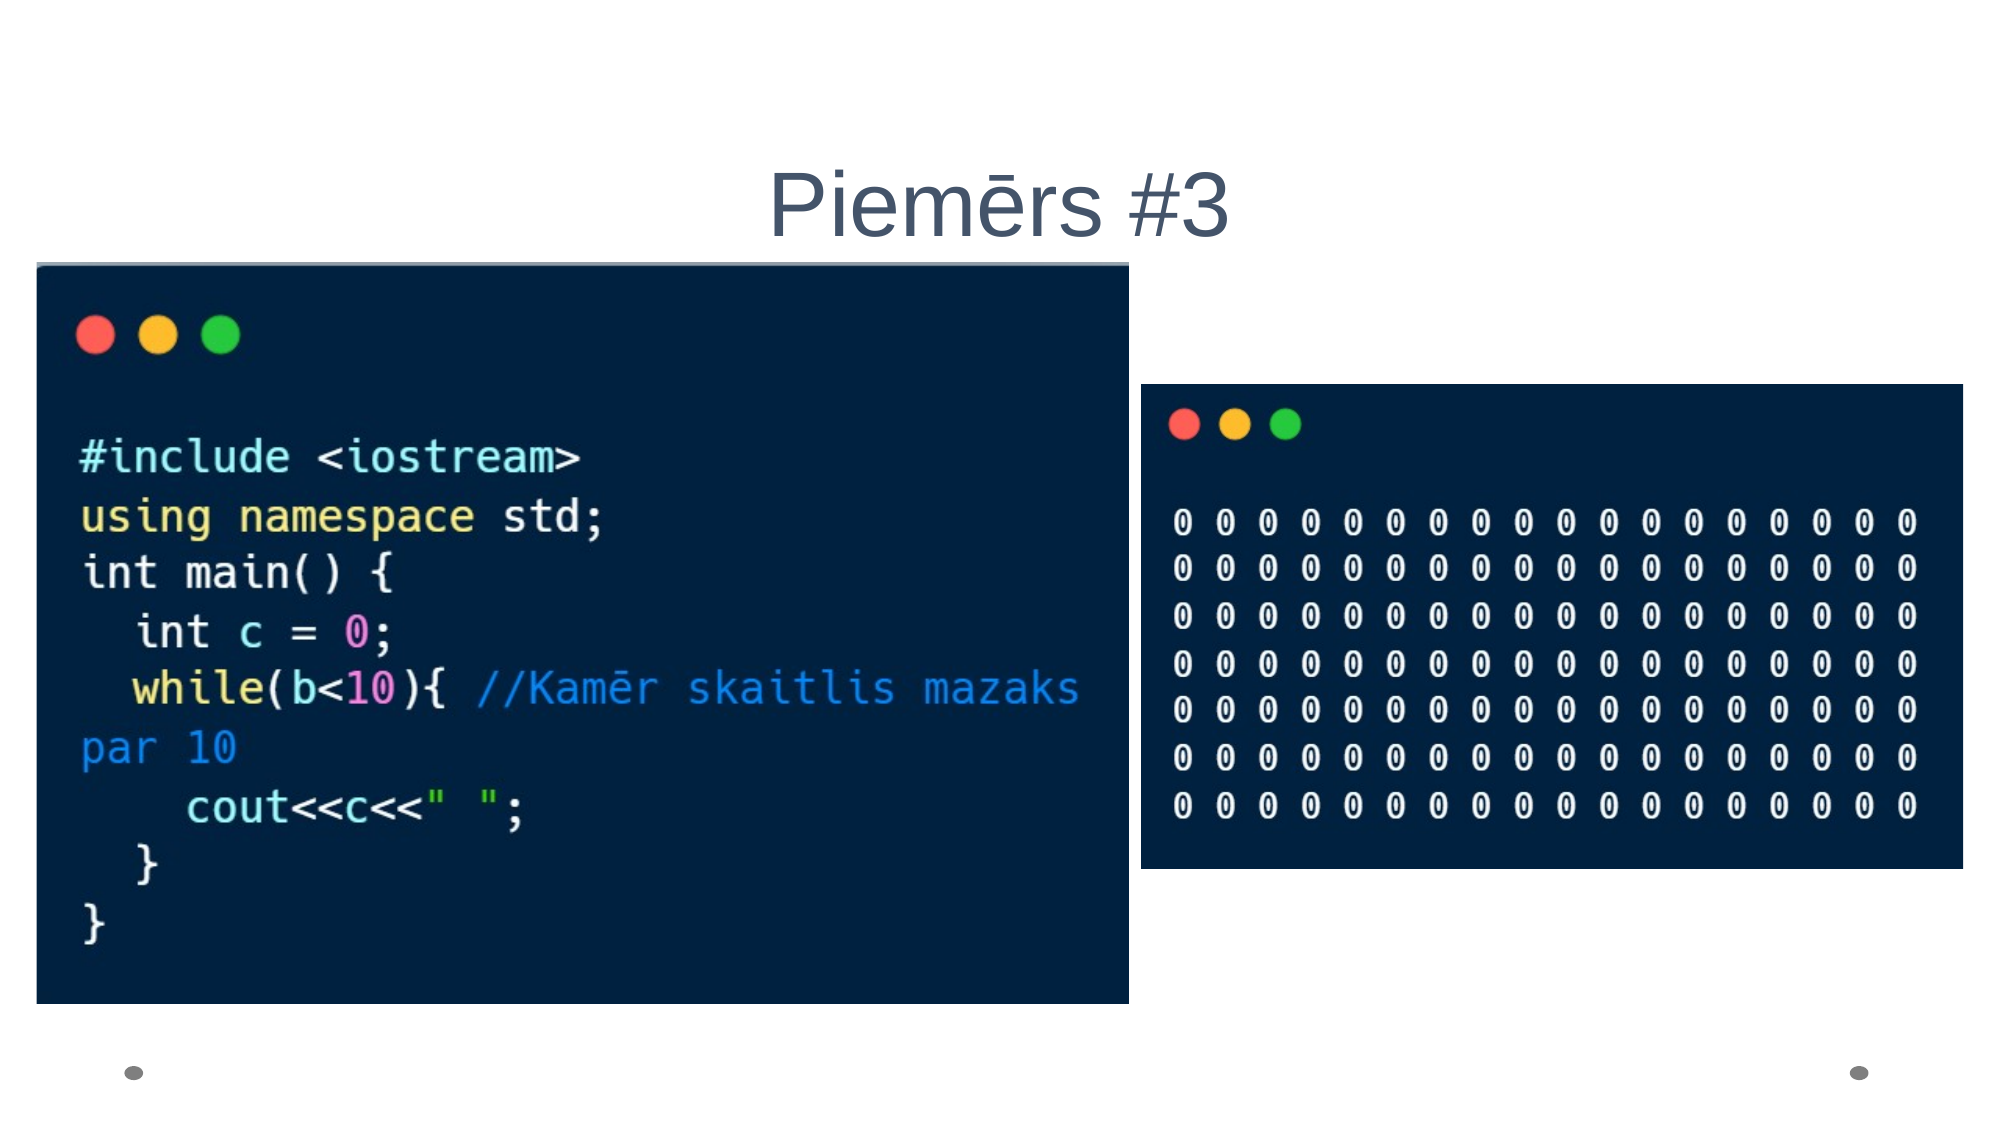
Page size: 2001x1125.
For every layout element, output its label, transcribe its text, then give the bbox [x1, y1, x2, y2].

title Piemērs #3 [99, 0, 1900, 263]
picture [36, 262, 1129, 1004]
picture [1141, 384, 1964, 869]
